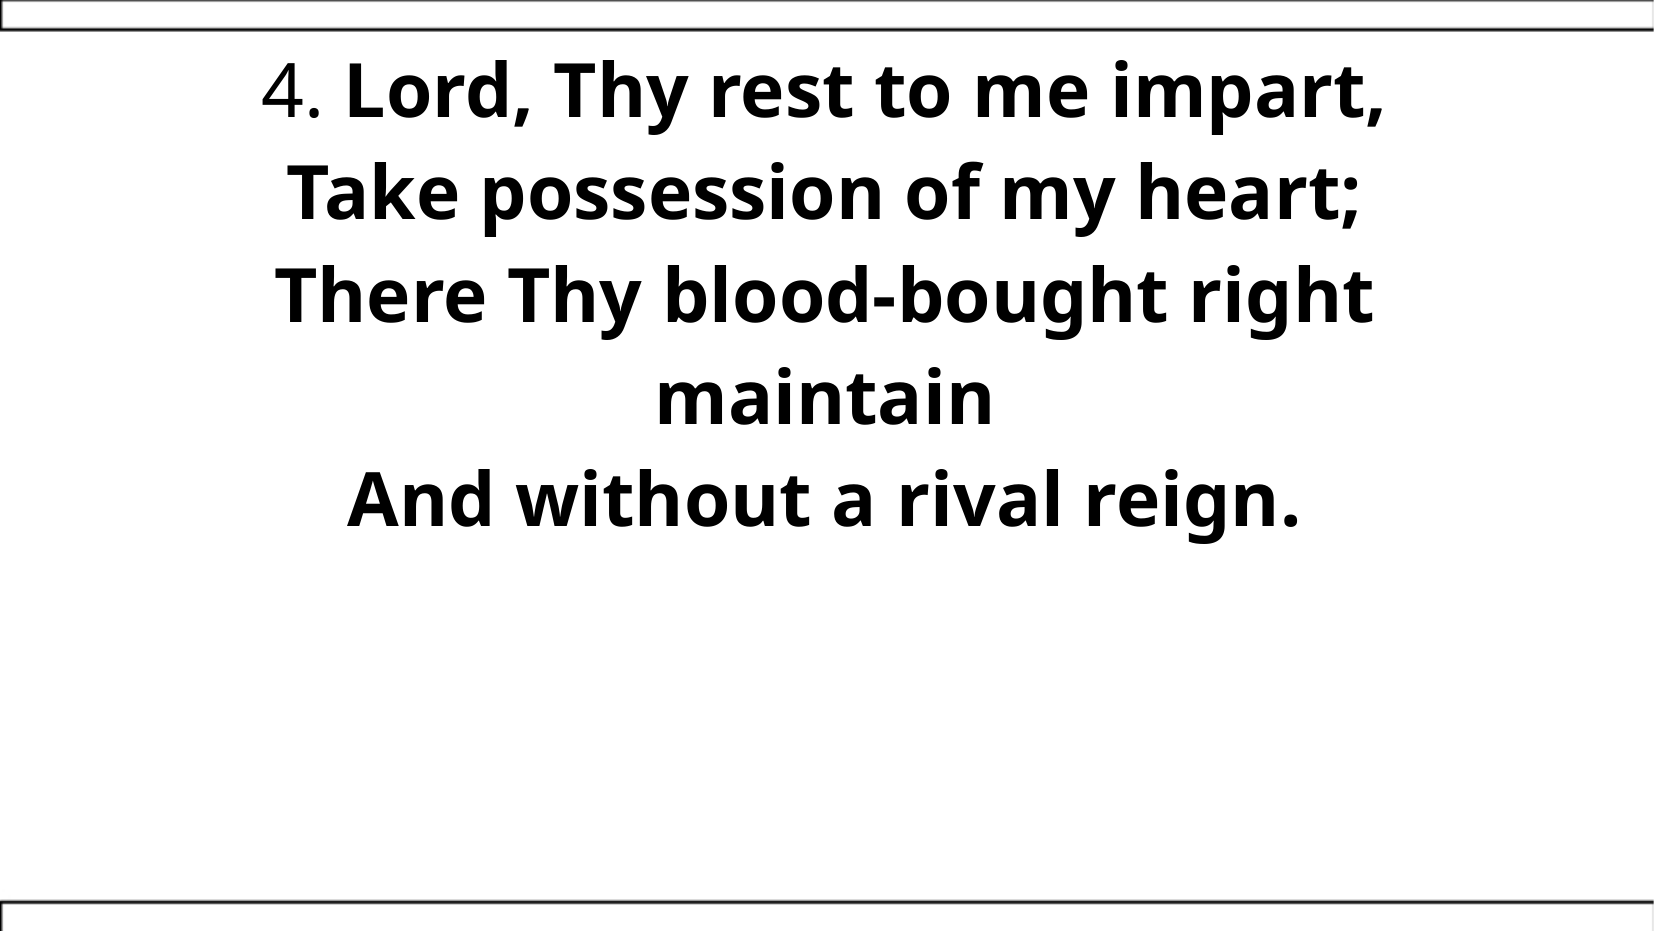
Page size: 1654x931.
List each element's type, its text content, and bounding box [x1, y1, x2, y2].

text_box 4. Lord, Thy rest to me impart, Take possession of my heart; There Thy blood-bought right maintain And without a rival reign. [105, 30, 1546, 466]
picture [0, 0, 1654, 931]
